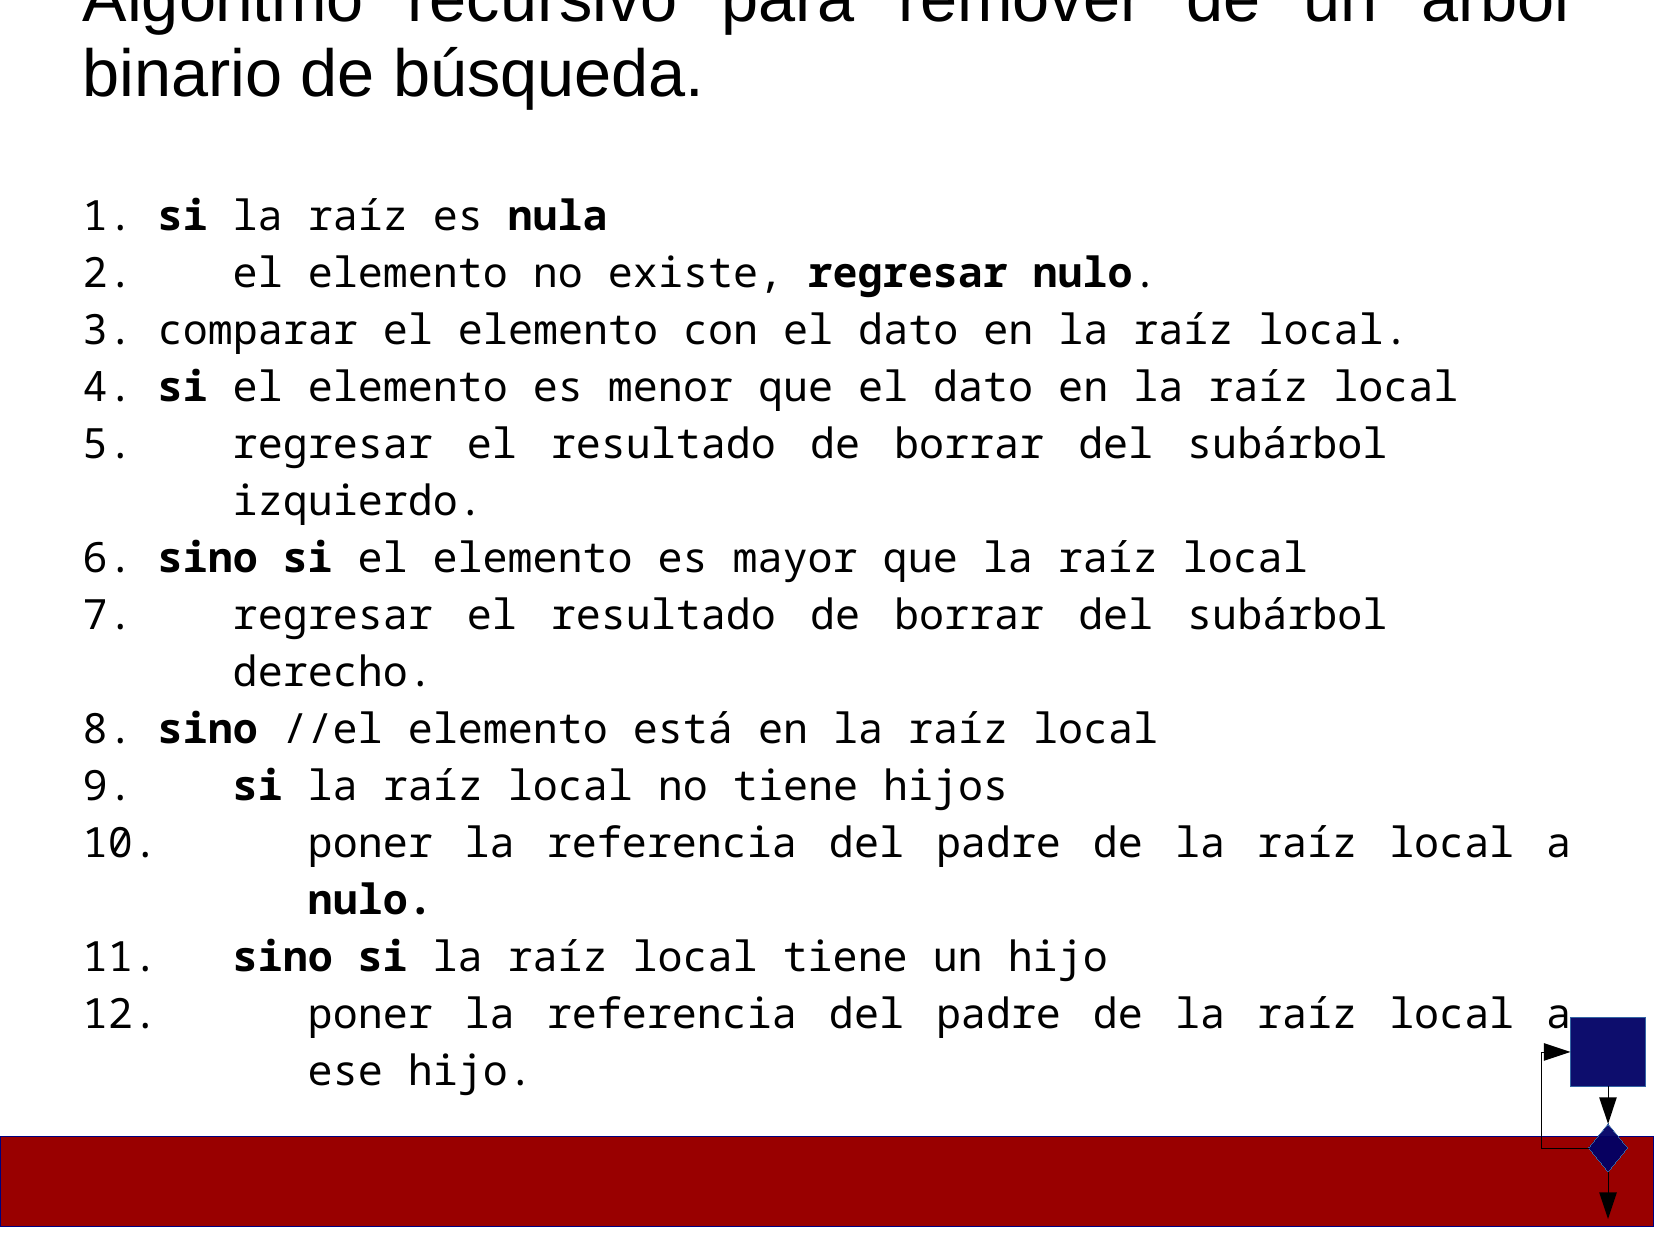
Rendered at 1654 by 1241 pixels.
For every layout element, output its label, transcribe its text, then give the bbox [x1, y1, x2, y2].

text_box [1570, 1017, 1646, 1087]
text_box [0, 1124, 1654, 1227]
subtitle Algoritmo recursivo para remover de un árbol binario de búsqueda. 1. si la raíz es nula 2. el elemento no existe, regresar nulo. 3. comparar el elemento con el dato en la raíz local. 4. si el elemento es menor que el dato en la raíz local 5. regresar el resultado de borrar del subárbol izquierdo. 6. sino si el elemento es mayor que la raíz local 7. regresar el resultado de borrar del subárbol derecho. 8. sino //el elemento está en la raíz local 9. si la raíz local no tiene hijos 10. poner la referencia del padre de la raíz local a nulo. 11. sino si la raíz local tiene un hijo 12. poner la referencia del padre de la raíz local a ese hijo. [82, 24, 1571, 1035]
